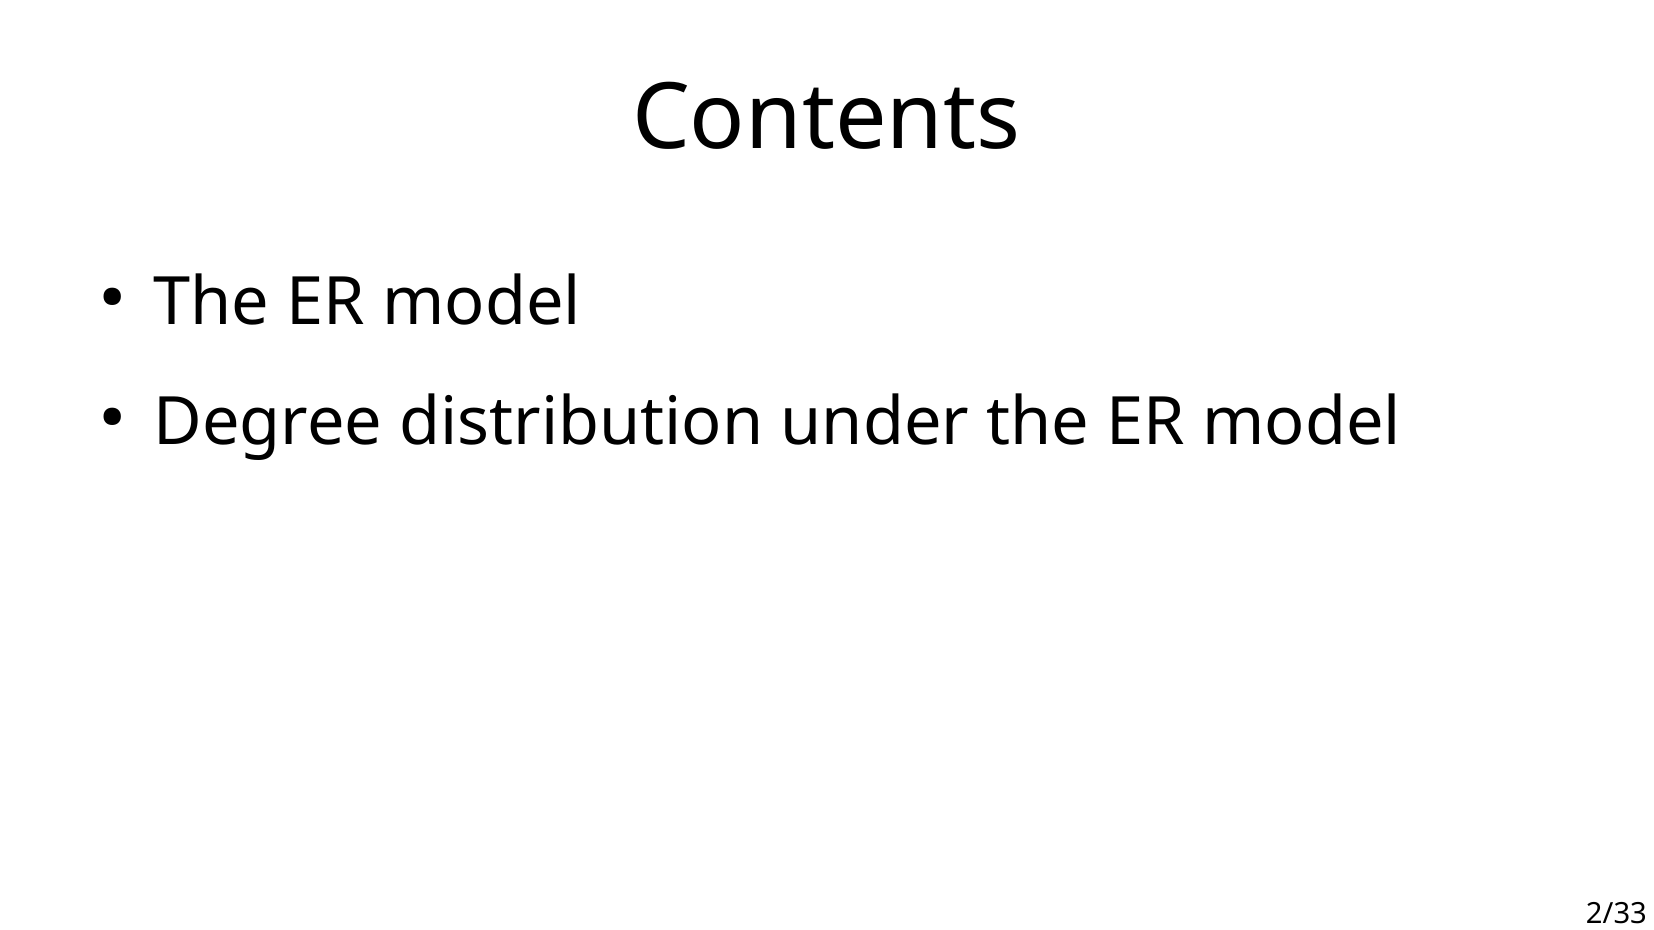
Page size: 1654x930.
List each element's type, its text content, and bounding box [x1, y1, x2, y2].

list The ER model Degree distribution under the ER model [82, 252, 1571, 793]
title Contents [82, 1, 1571, 225]
